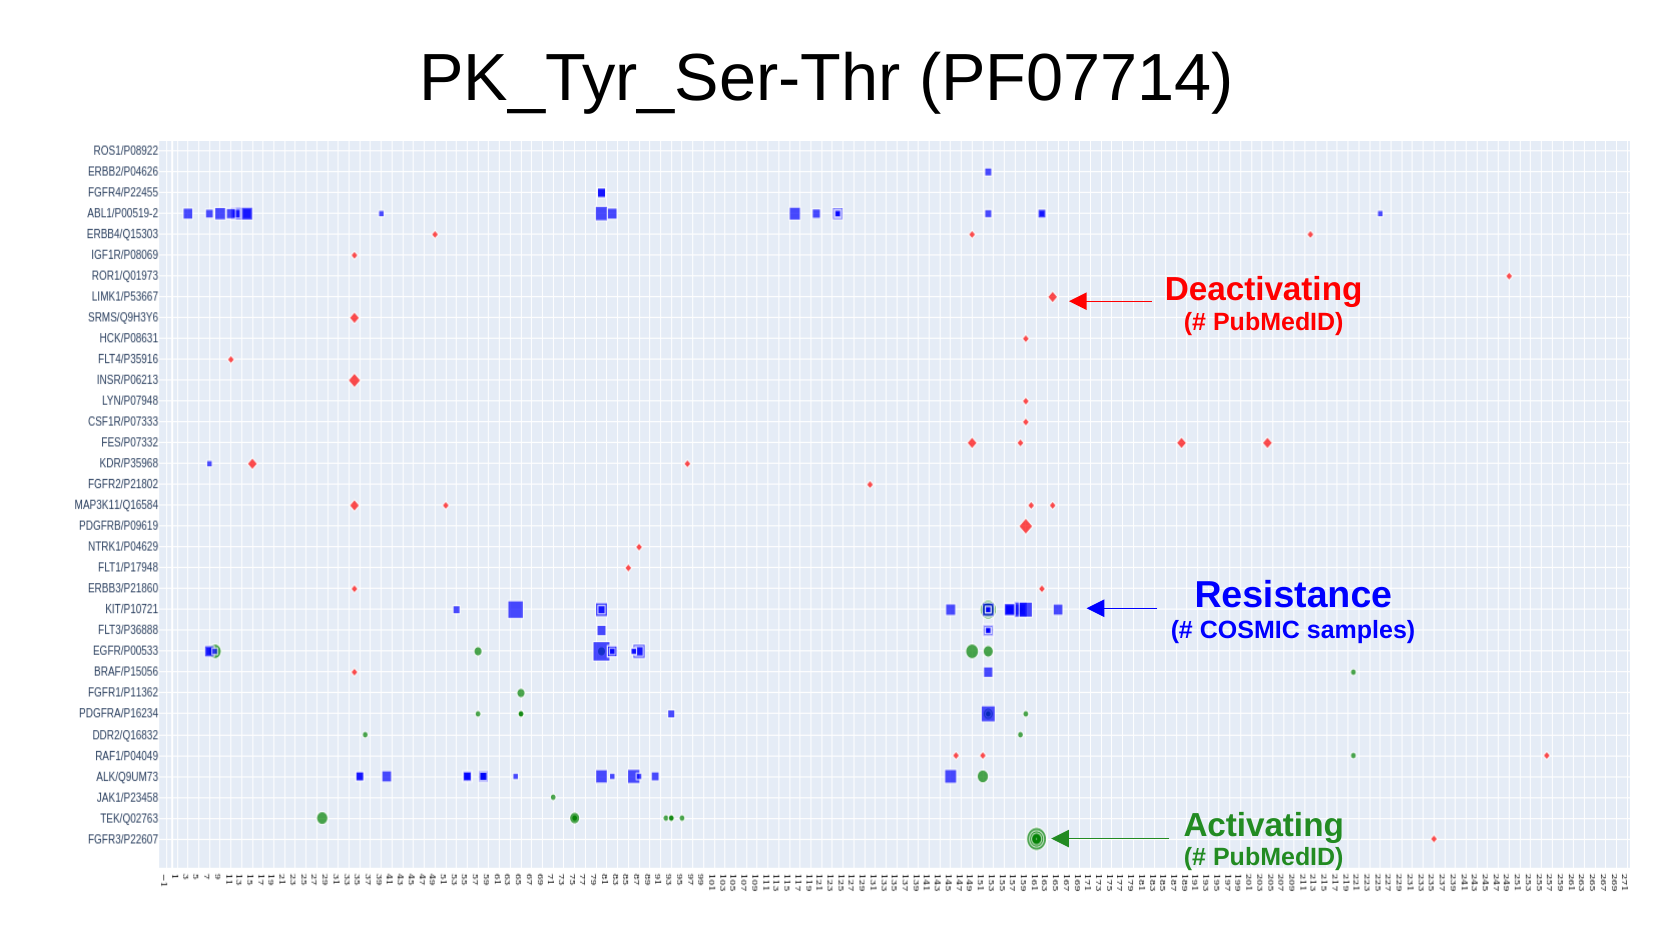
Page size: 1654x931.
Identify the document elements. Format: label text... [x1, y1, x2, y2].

text_box Activating (# PubMedID) [1139, 798, 1388, 879]
text_box Deactivating (# PubMedID) [1139, 263, 1388, 344]
picture [59, 141, 1630, 898]
title PK_Tyr_Ser-Thr (PF07714) [82, 37, 1571, 119]
text_box Resistance (# COSMIC samples) [1145, 551, 1441, 665]
